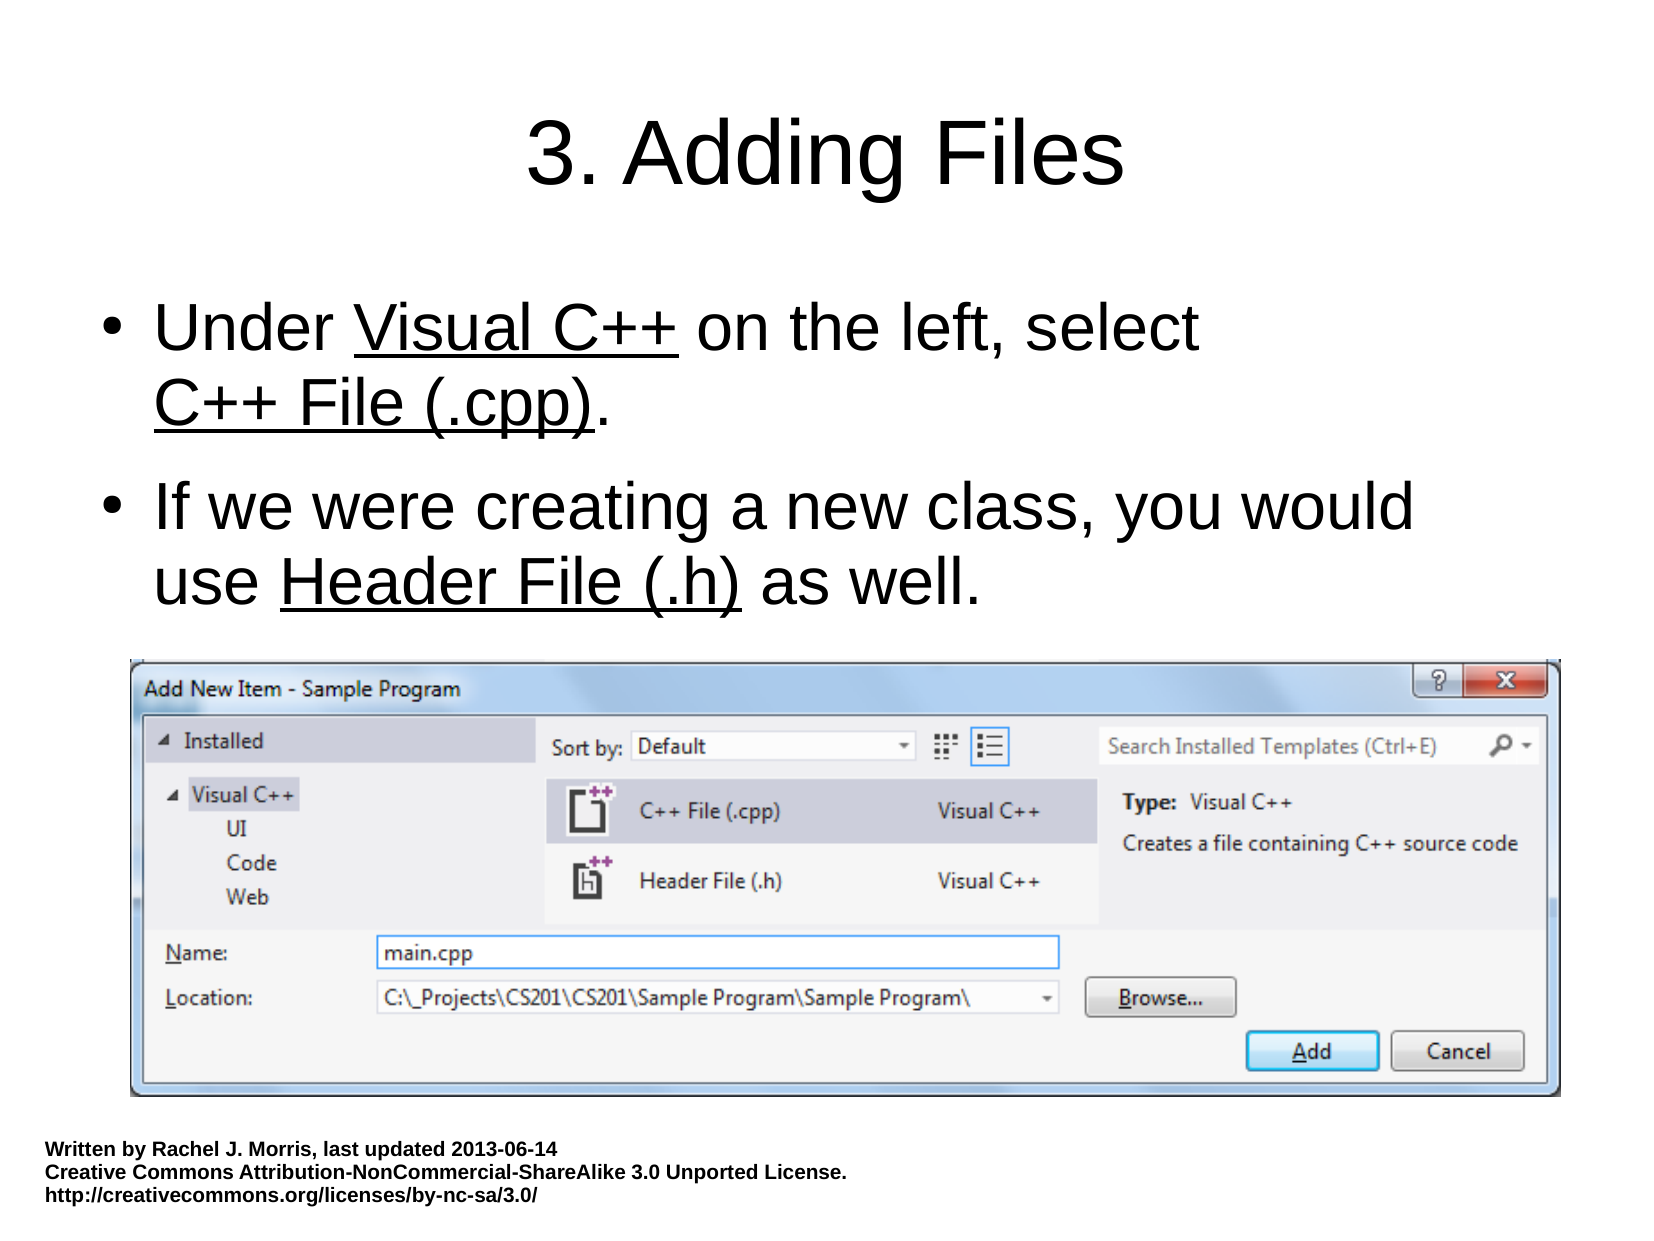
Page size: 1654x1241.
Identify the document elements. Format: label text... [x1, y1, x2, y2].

list Under Visual C++ on the left, select C++ File (.cpp). If we were creating a new class, you would use Header File (.h) as well. [82, 290, 1538, 1010]
title 3. Adding Files [82, 49, 1571, 257]
picture [130, 659, 1561, 1097]
